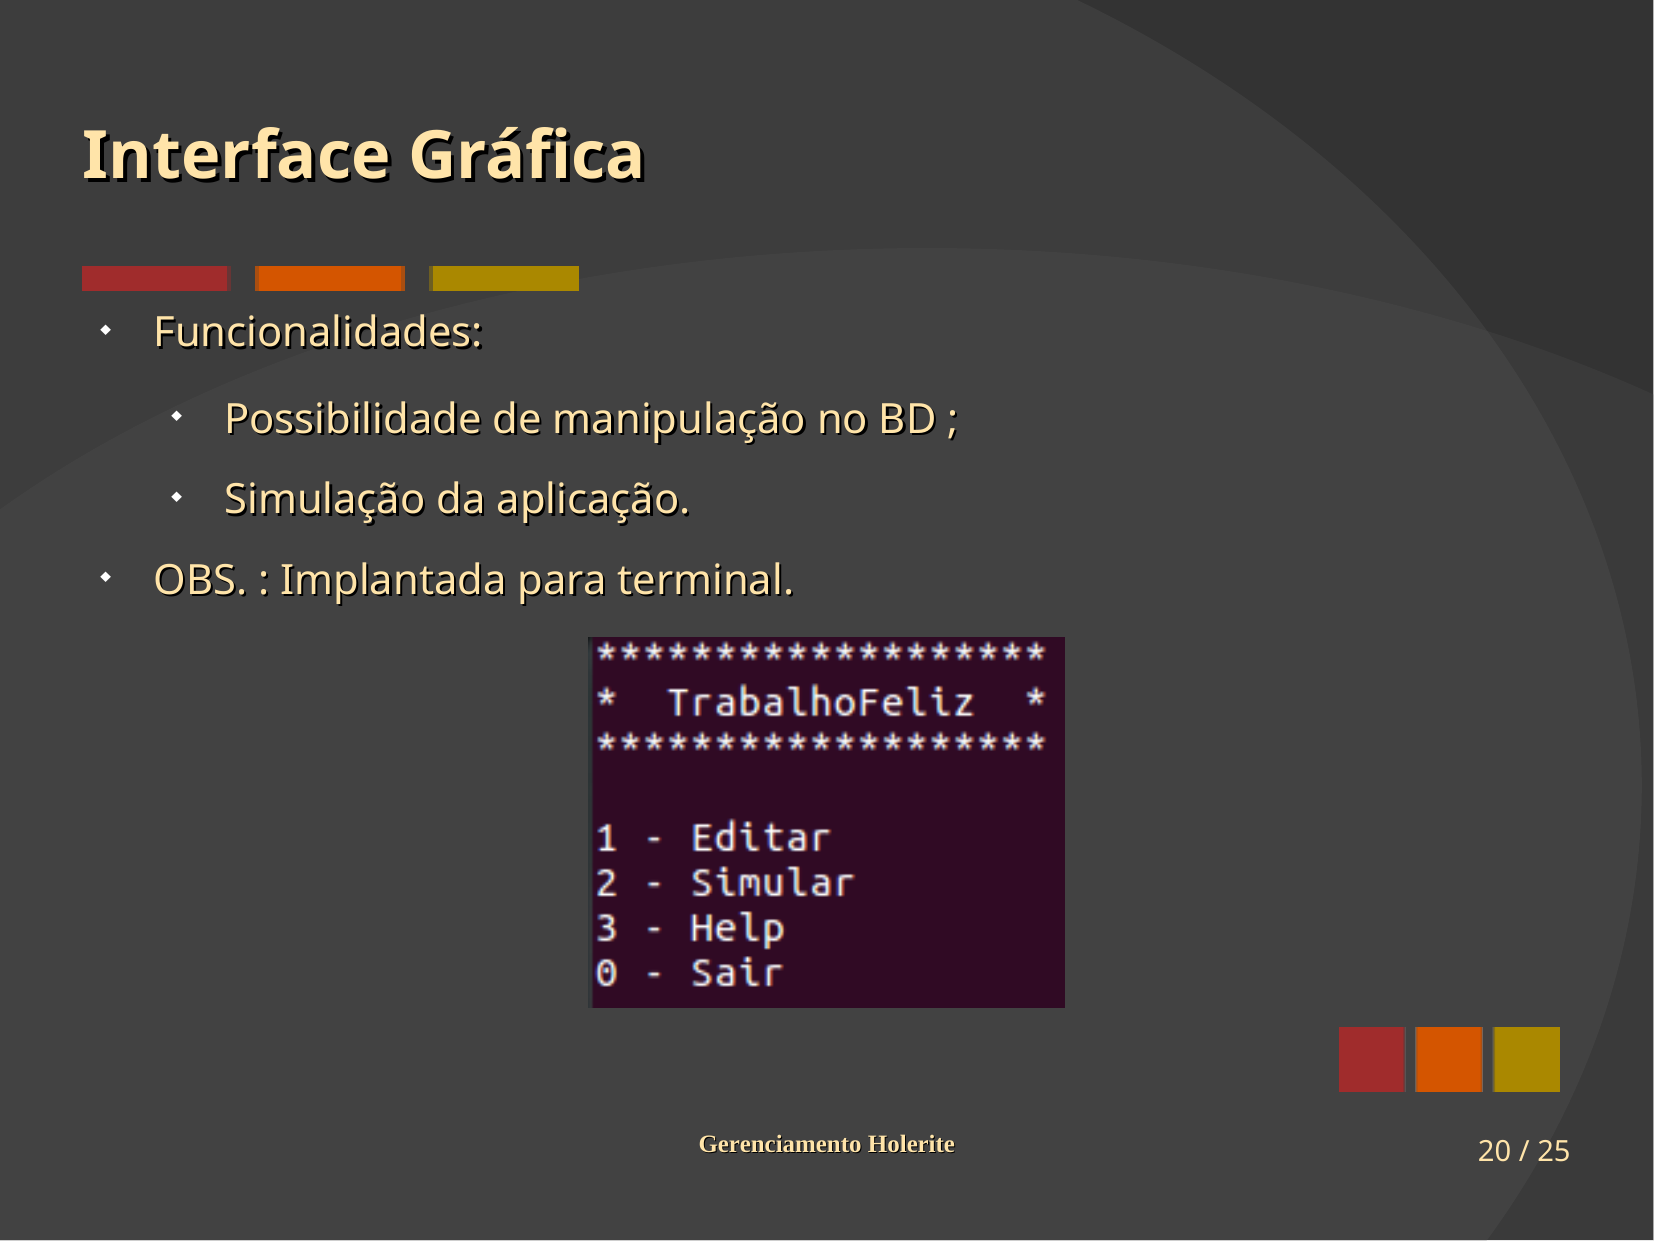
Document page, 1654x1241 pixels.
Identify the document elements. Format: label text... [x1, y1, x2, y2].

picture [82, 266, 579, 291]
title Interface Gráfica [82, 49, 1571, 257]
picture [1339, 1027, 1560, 1092]
list Funcionalidades: Possibilidade de manipulação no BD ; Simulação da aplicação. OBS. : Implantada para terminal. [82, 302, 1571, 1022]
picture [588, 637, 1065, 1008]
